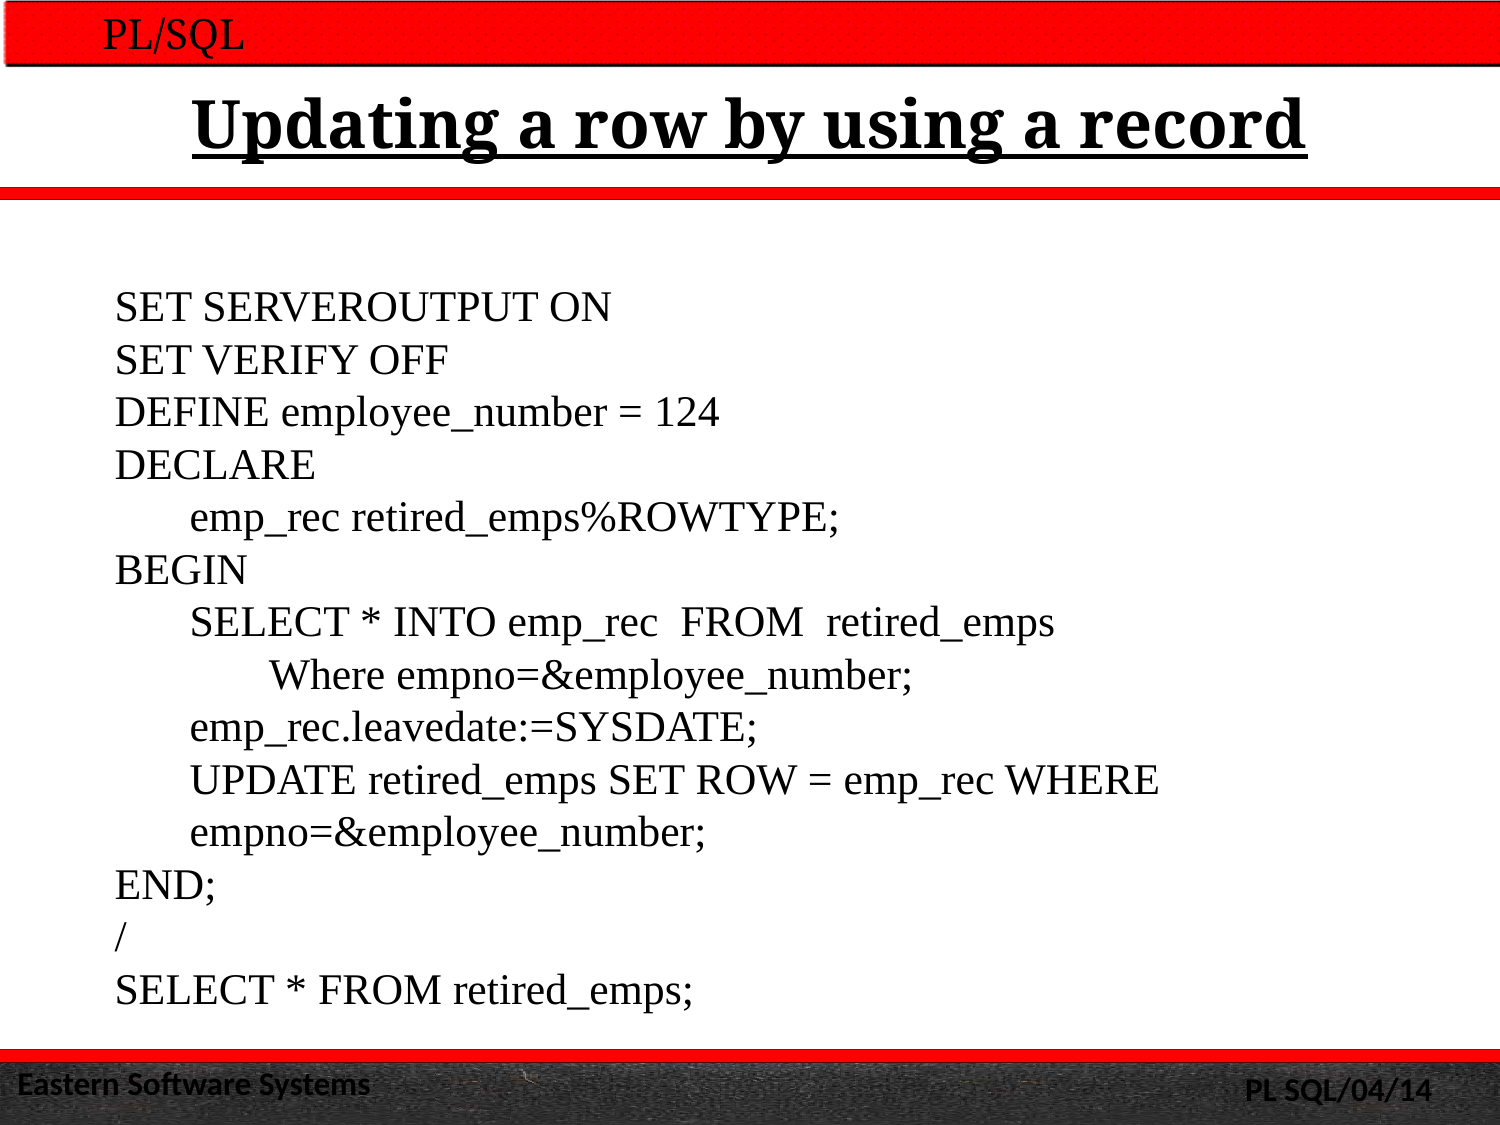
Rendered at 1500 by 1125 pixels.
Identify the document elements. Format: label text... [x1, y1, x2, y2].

picture [0, 1049, 1500, 1125]
text_box PL SQL/04/14 [480, 1060, 1500, 1125]
text_box SET SERVEROUTPUT ON SET VERIFY OFF DEFINE employee_number = 124 DECLARE emp_rec retired_emps%ROWTYPE; BEGIN SELECT * INTO emp_rec FROM retired_emps Where empno=&employee_number; emp_rec.leavedate:=SYSDATE; UPDATE retired_emps SET ROW = emp_rec WHERE empno=&employee_number; END; / SELECT * FROM retired_emps; [99, 270, 1450, 1021]
text_box Eastern Software Systems [2, 1054, 394, 1110]
picture [0, 187, 1500, 200]
text_box Updating a row by using a record [0, 74, 1500, 170]
text_box PL/SQL [87, 0, 288, 65]
picture [0, 0, 1500, 69]
